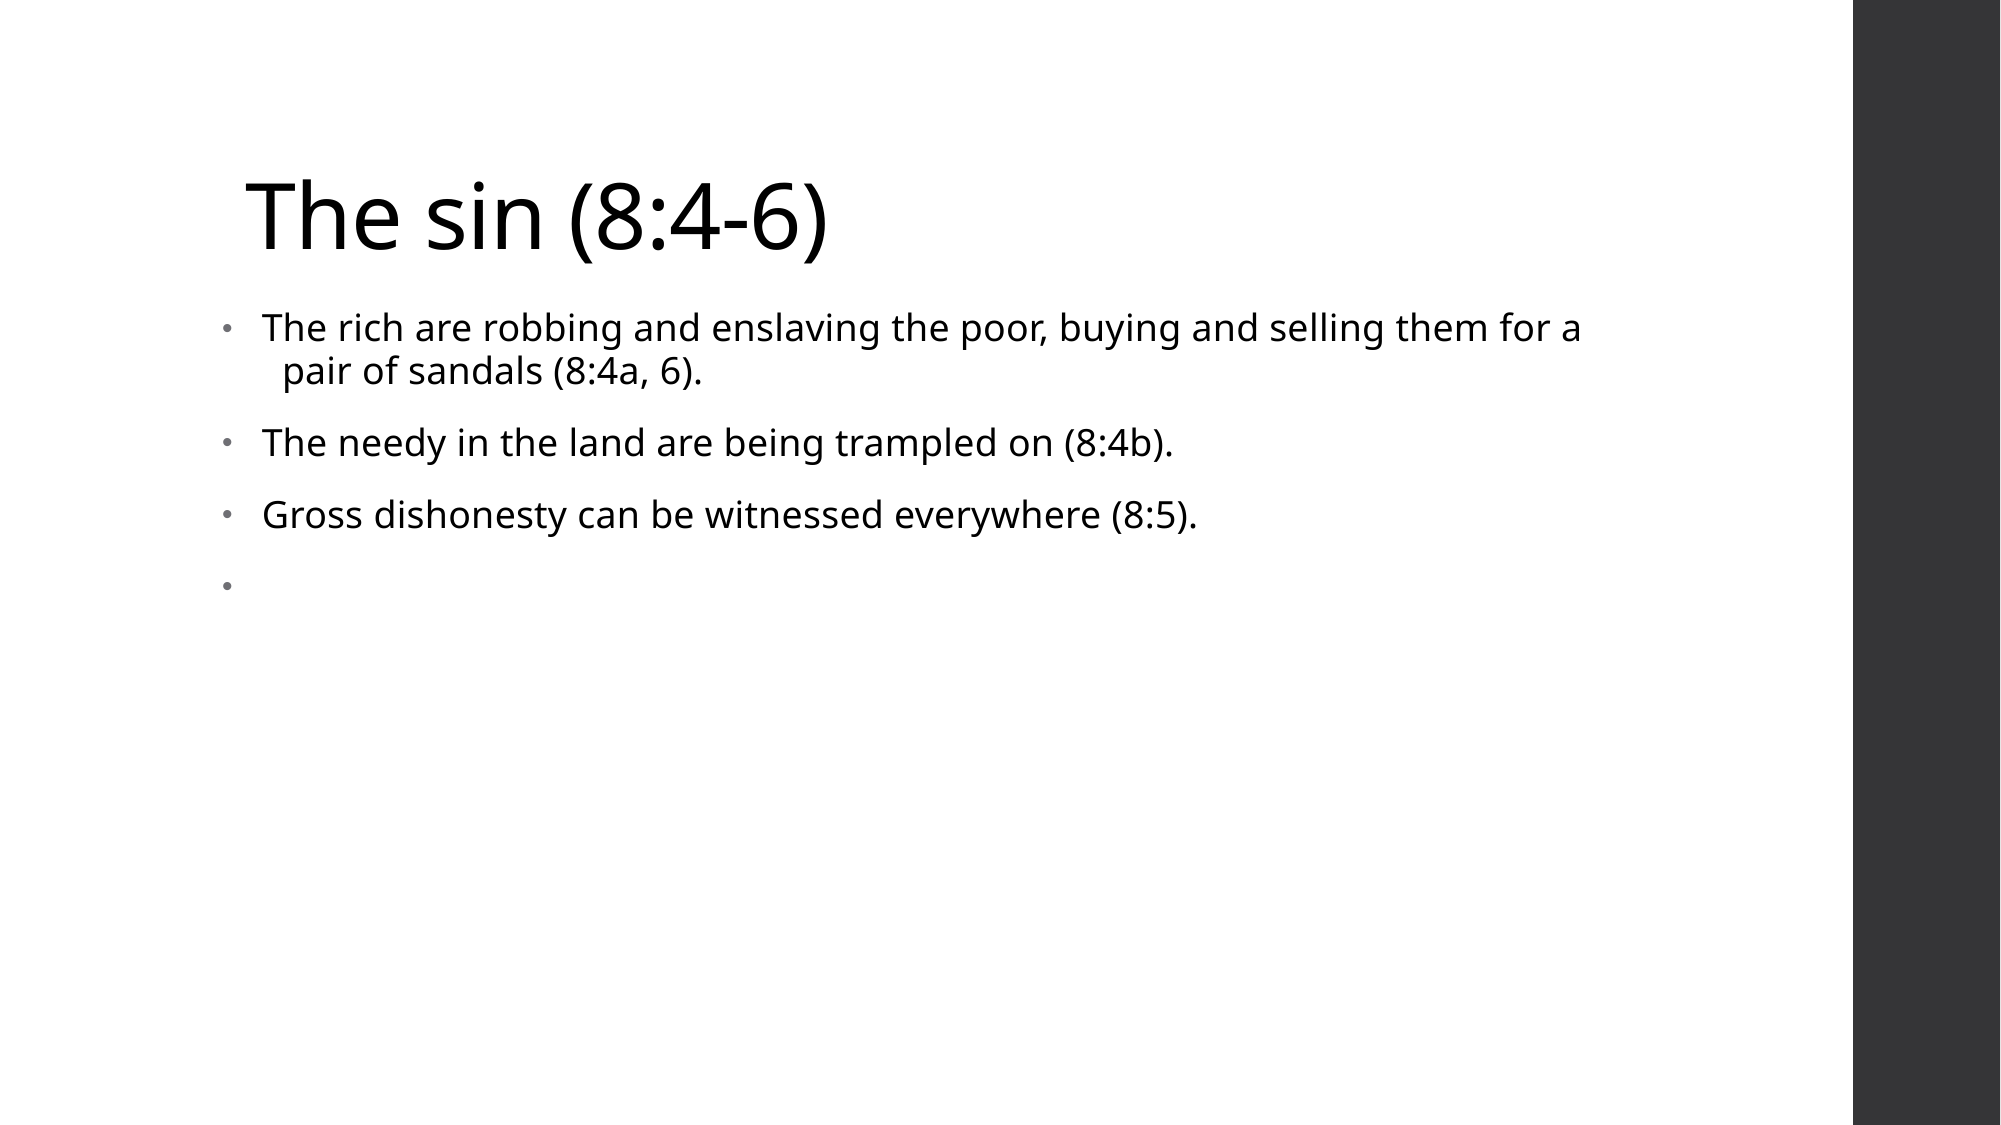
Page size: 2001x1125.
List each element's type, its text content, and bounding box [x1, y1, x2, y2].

title The sin (8:4-6) [206, 60, 1797, 278]
list The rich are robbing and enslaving the poor, buying and selling them for a pair of sandals (8:4a, 6). The needy in the land are being trampled on (8:4b). Gross dishonesty can be witnessed everywhere (8:5). [206, 299, 1617, 1014]
